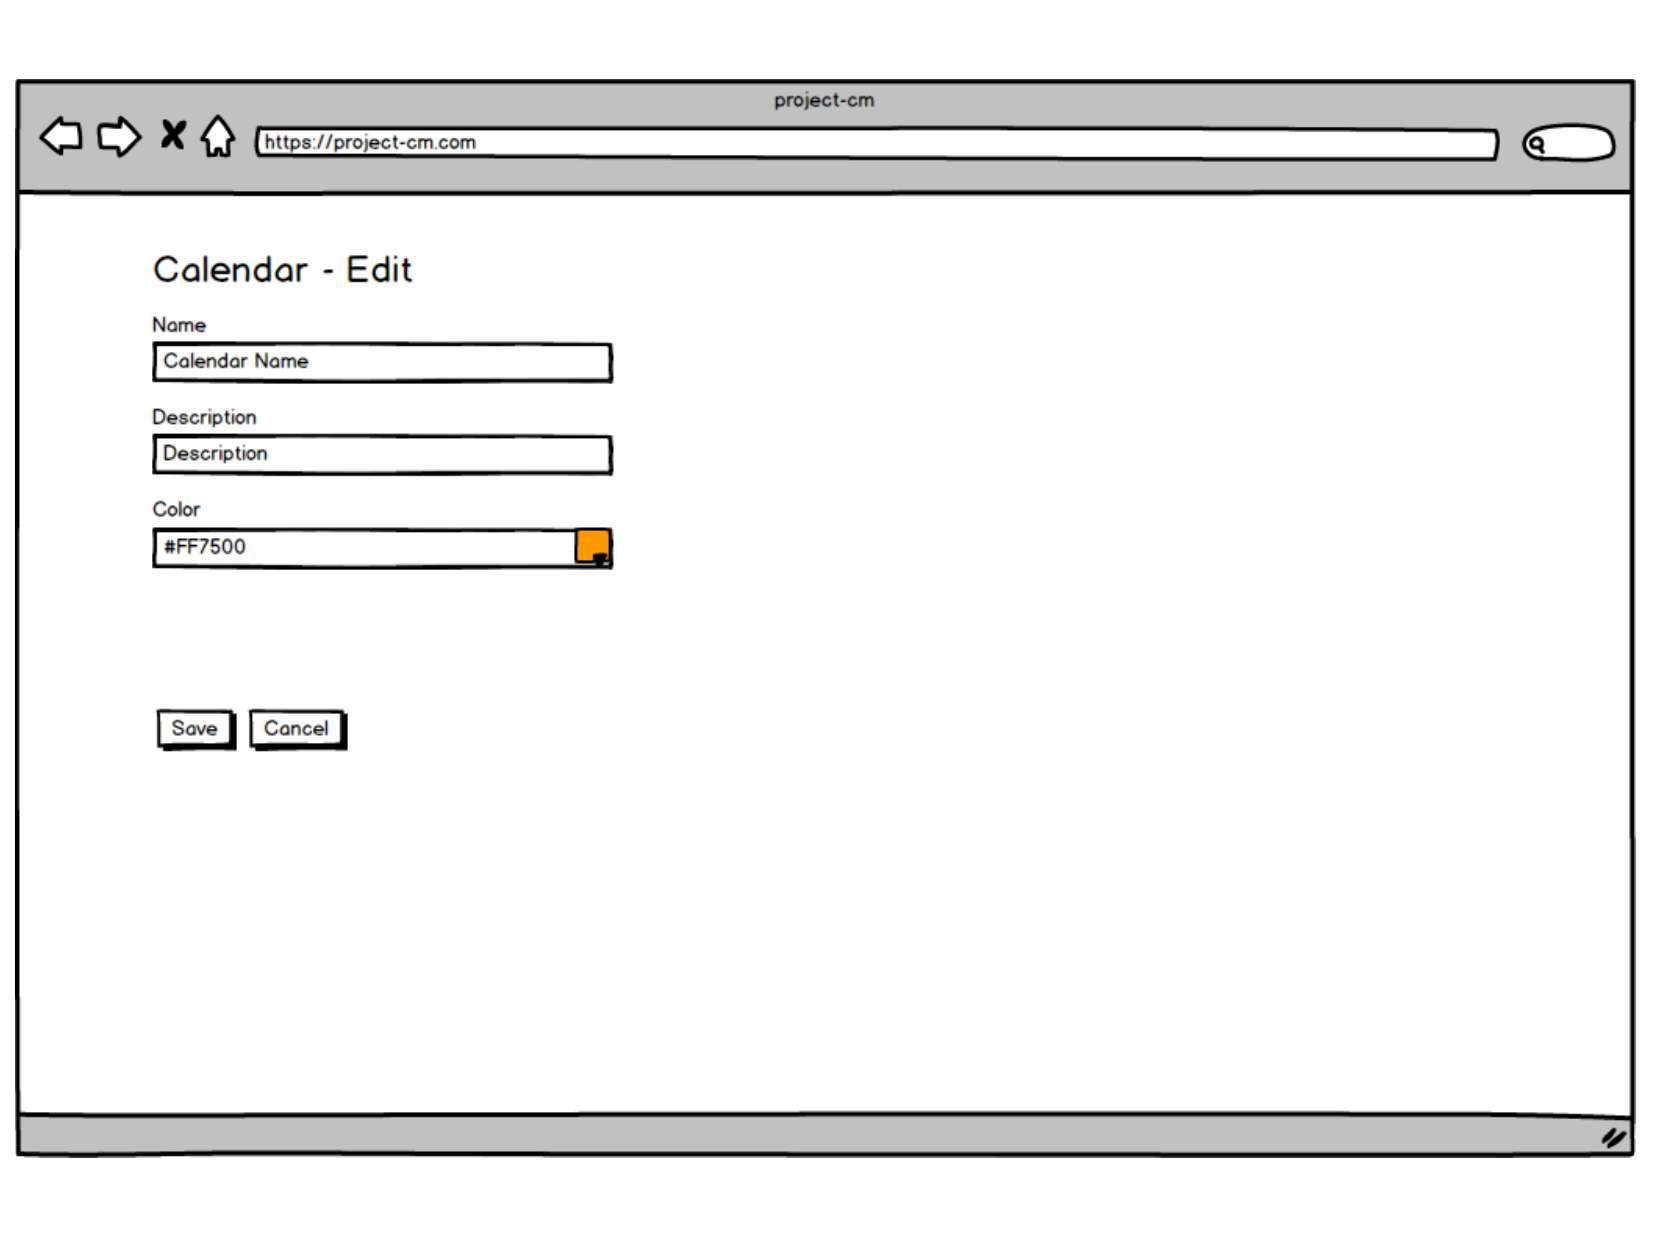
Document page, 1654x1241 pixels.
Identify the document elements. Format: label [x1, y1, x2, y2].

picture [15, 79, 1636, 1158]
